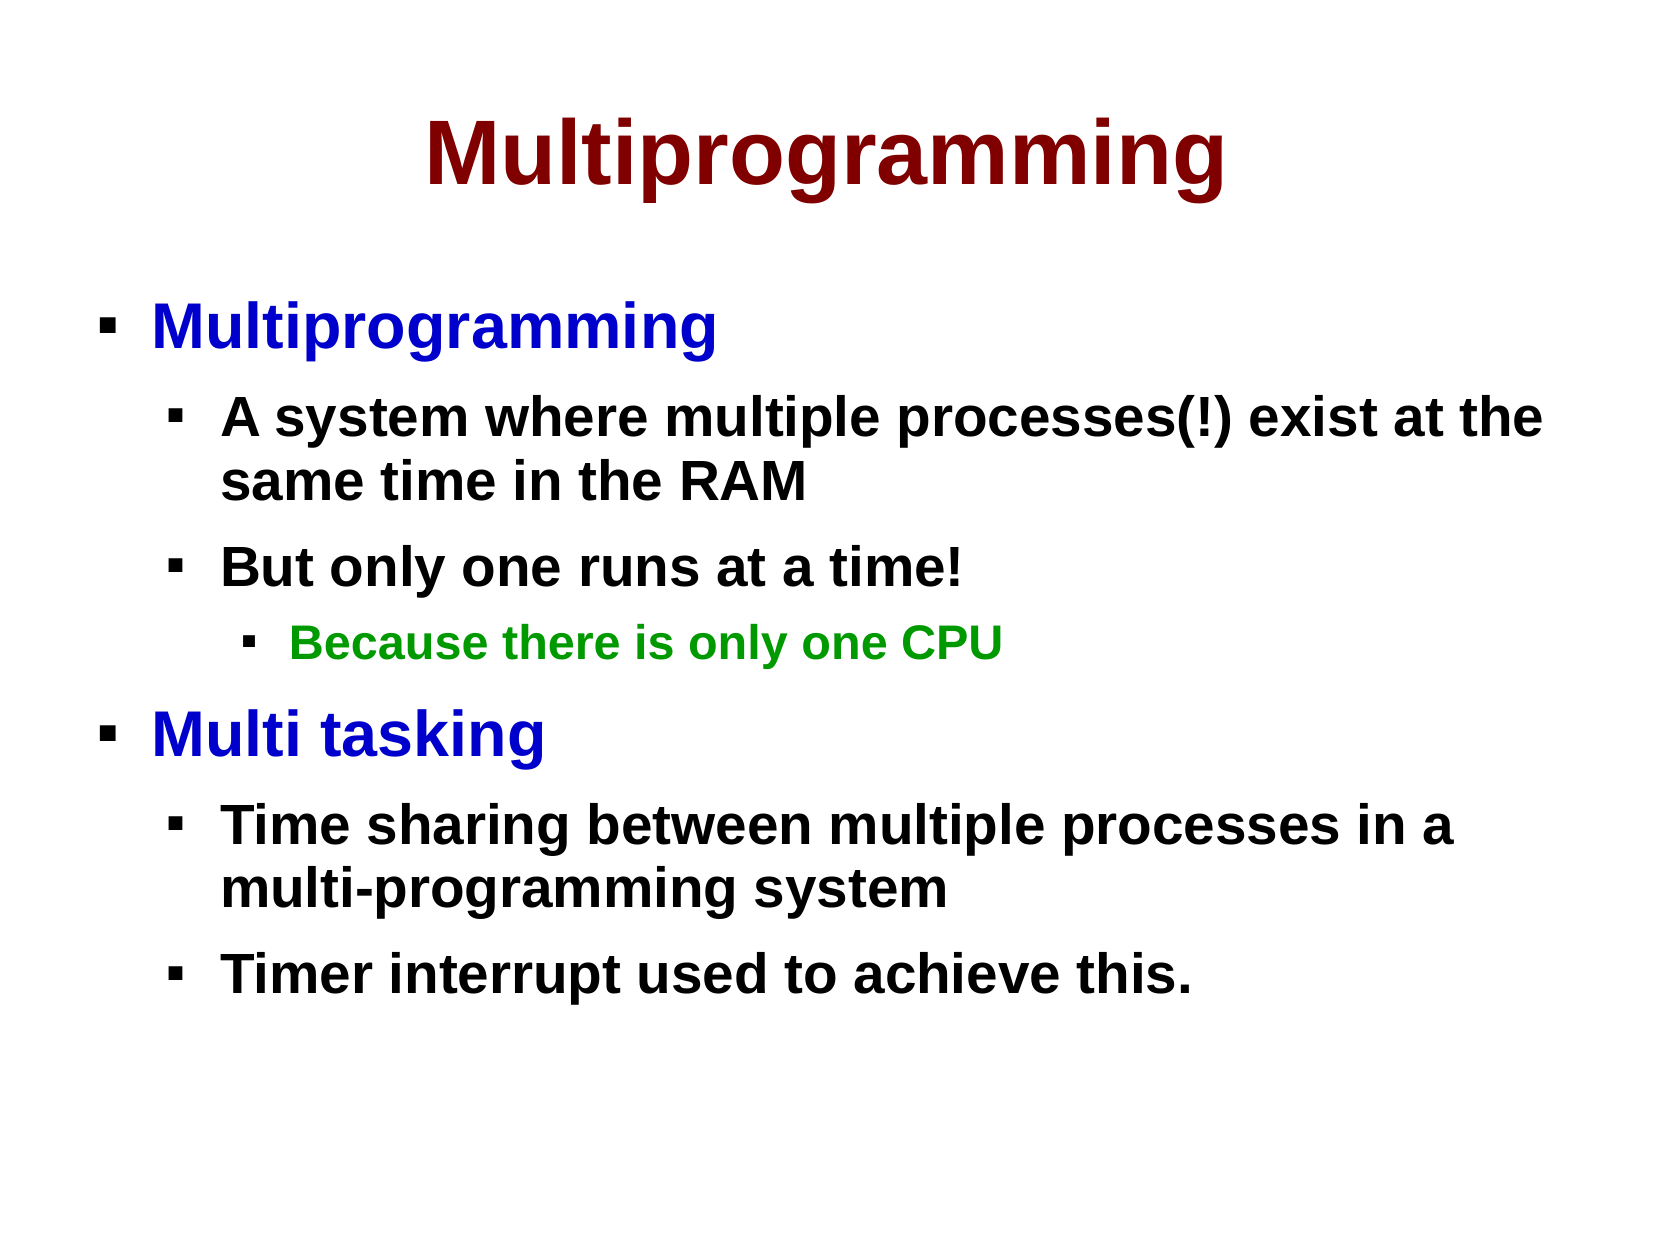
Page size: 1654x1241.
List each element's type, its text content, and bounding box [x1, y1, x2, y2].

list Multiprogramming A system where multiple processes(!) exist at the same time in the RAM But only one runs at a time! Because there is only one CPU Multi tasking Time sharing between multiple processes in a multi-programming system Timer interrupt used to achieve this. [82, 290, 1571, 1010]
title Multiprogramming [82, 49, 1571, 257]
